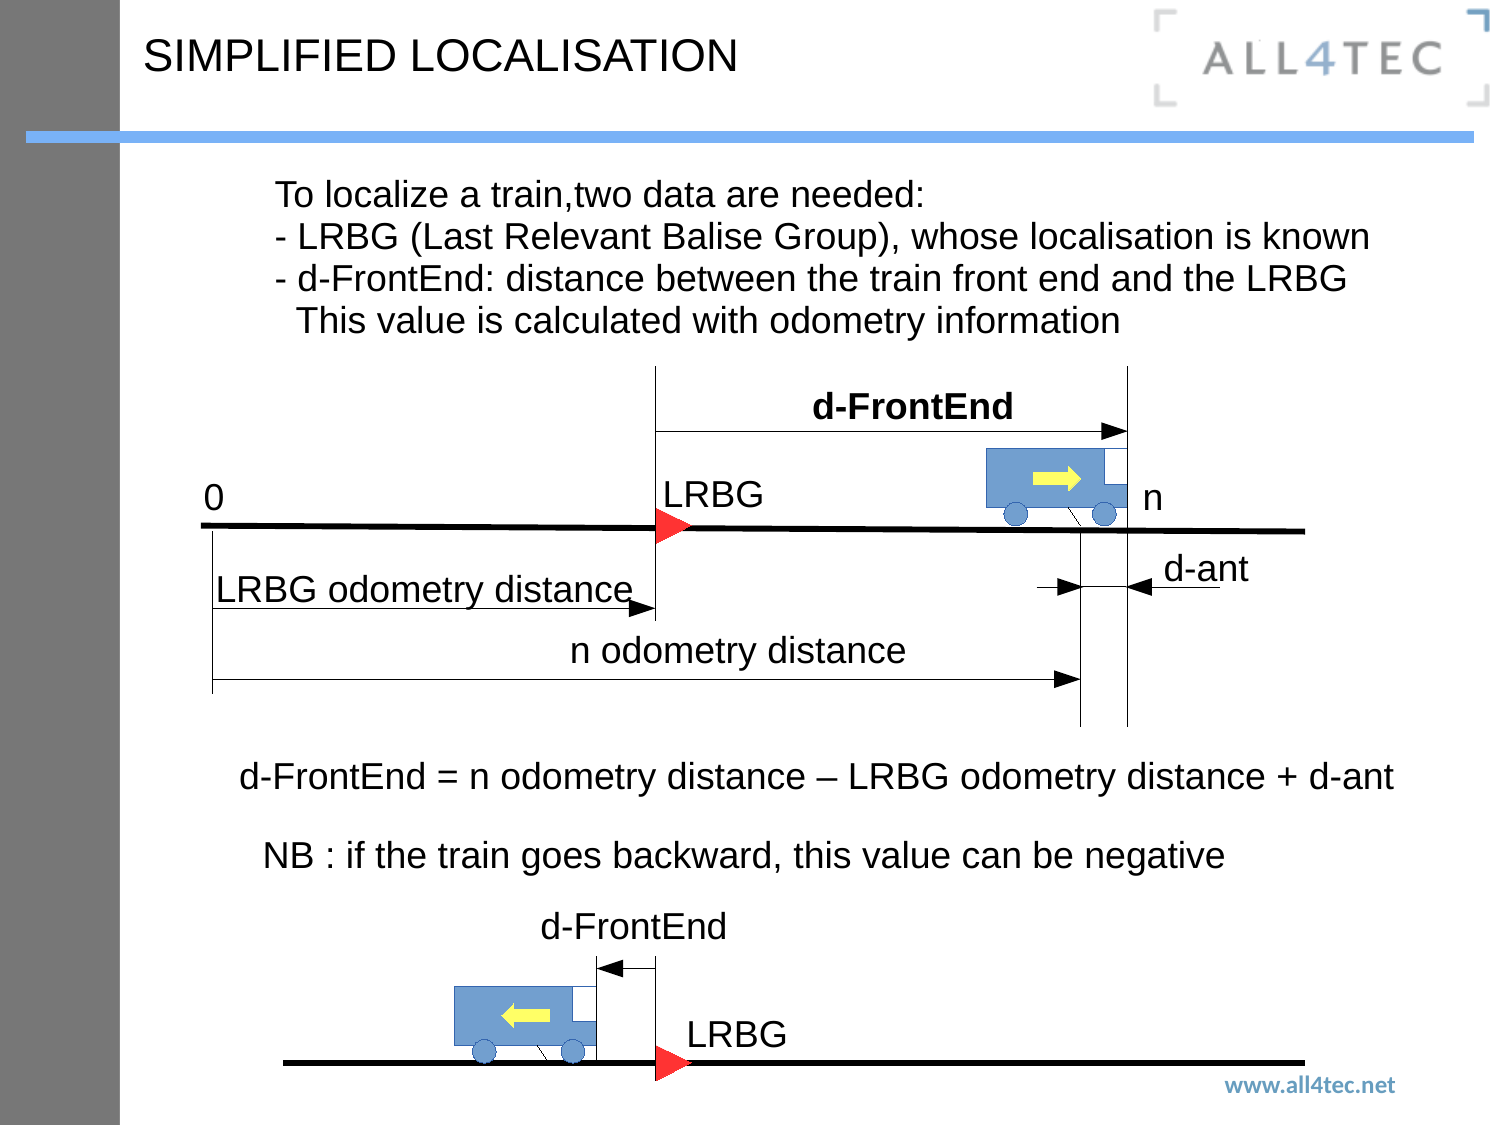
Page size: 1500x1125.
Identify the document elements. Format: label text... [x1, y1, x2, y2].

text_box [656, 1045, 689, 1081]
text_box [454, 986, 596, 1064]
text_box n odometry distance [555, 622, 922, 680]
text_box [986, 448, 1127, 526]
text_box To localize a train,two data are needed: - LRBG (Last Relevant Balise Group), whose localisation is known - d-FrontEnd: distance between the train front end and the LRBG This value is calculated with odometry information [259, 165, 1406, 349]
text_box LRBG odometry distance [200, 561, 649, 618]
text_box d-ant [1148, 539, 1264, 597]
text_box LRBG [647, 466, 780, 524]
title SIMPLIFIED LOCALISATION [130, 19, 1152, 114]
text_box NB : if the train goes backward, this value can be negative [248, 826, 1276, 884]
text_box d-FrontEnd = n odometry distance – LRBG odometry distance + d-ant [224, 748, 1410, 806]
text_box LRBG [671, 1006, 804, 1064]
text_box [656, 524, 692, 544]
text_box 0 [188, 468, 240, 526]
text_box d-FrontEnd [797, 378, 1030, 435]
text_box d-FrontEnd [525, 897, 743, 955]
picture [1151, 7, 1493, 109]
text_box n [1127, 468, 1179, 526]
